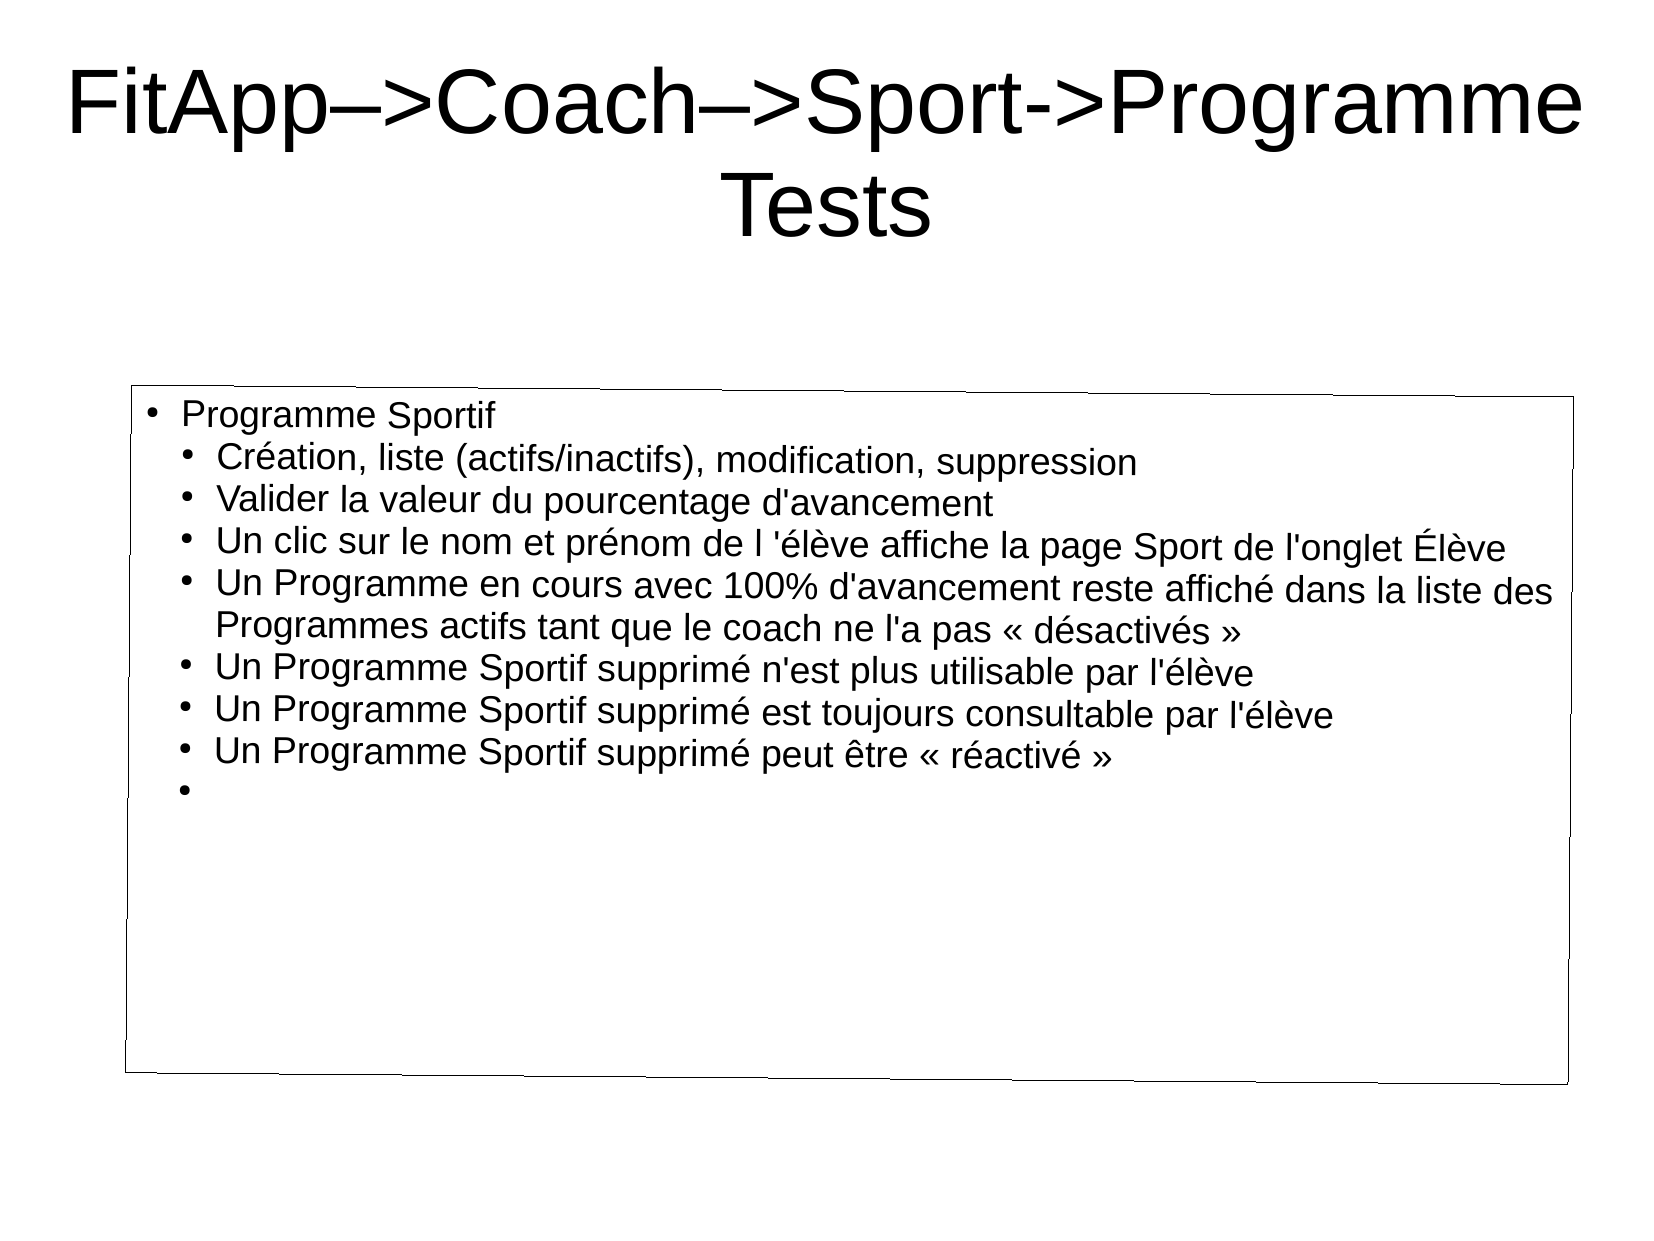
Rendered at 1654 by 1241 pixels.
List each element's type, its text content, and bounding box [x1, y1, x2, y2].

text_box Programme Sportif Création, liste (actifs/inactifs), modification, suppression Valider la valeur du pourcentage d'avancement Un clic sur le nom et prénom de l 'élève affiche la page Sport de l'onglet Élève Un Programme en cours avec 100% d'avancement reste affiché dans la liste des Programmes actifs tant que le coach ne l'a pas « désactivés » Un Programme Sportif supprimé n'est plus utilisable par l'élève Un Programme Sportif supprimé est toujours consultable par l'élève Un Programme Sportif supprimé peut être « réactivé » [125, 385, 1574, 1085]
title FitApp–>Coach–>Sport->Programme Tests [59, 0, 1595, 307]
